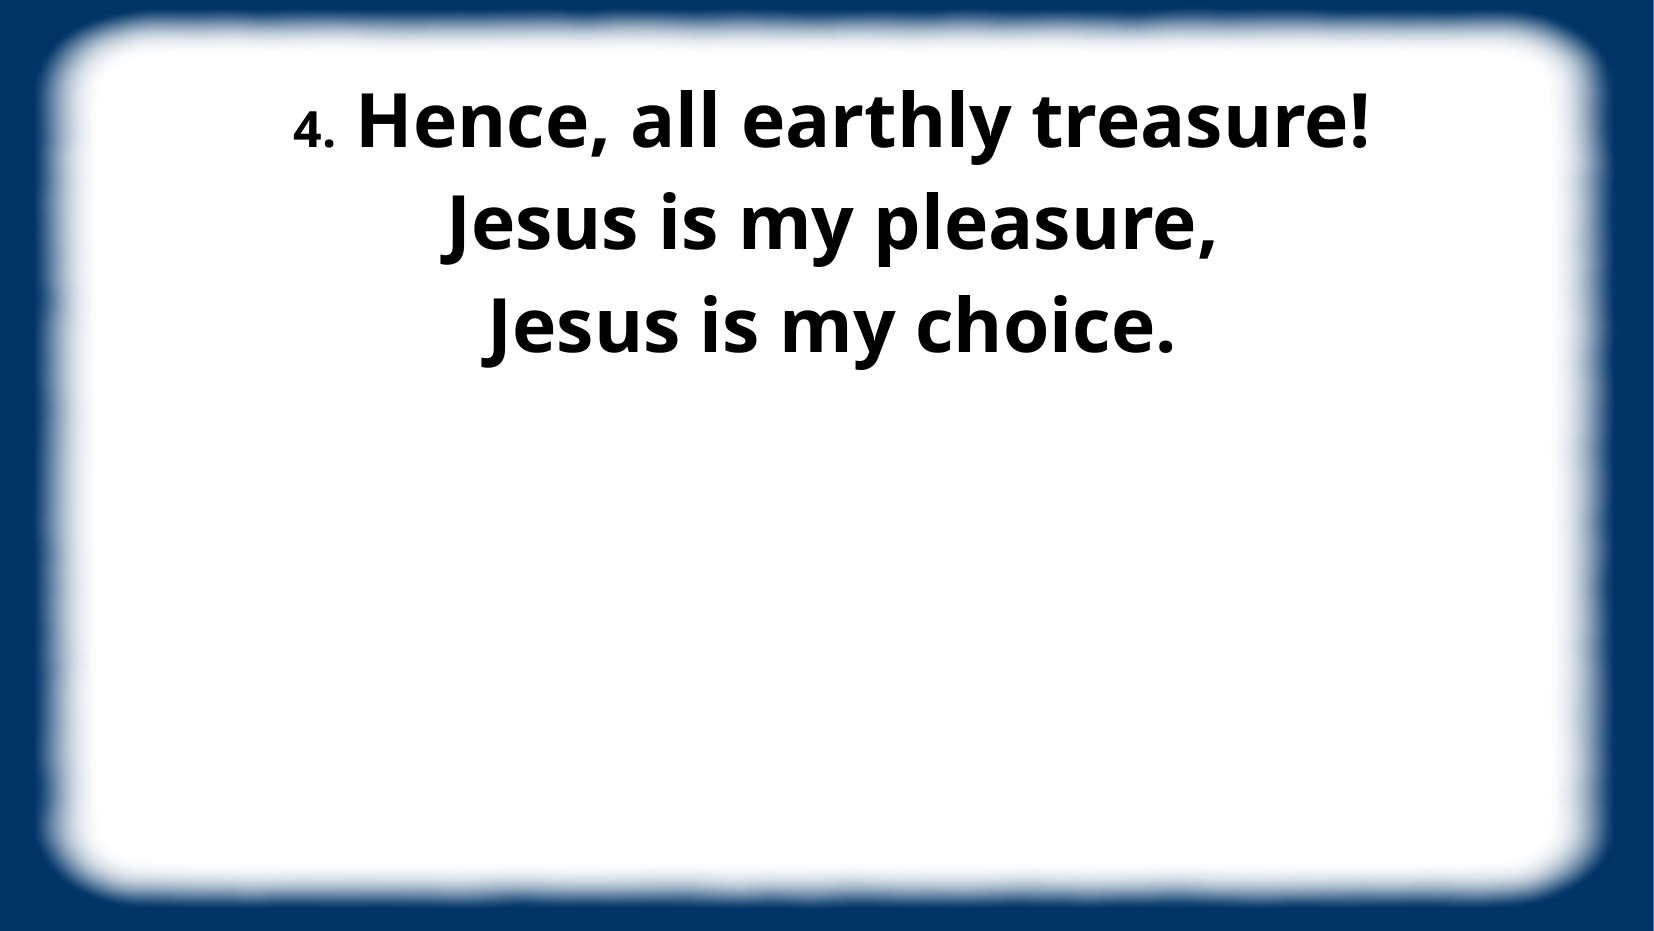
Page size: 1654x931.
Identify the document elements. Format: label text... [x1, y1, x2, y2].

picture [0, 0, 1654, 931]
text_box 4. Hence, all earthly treasure! Jesus is my pleasure, Jesus is my choice. [90, 60, 1576, 406]
